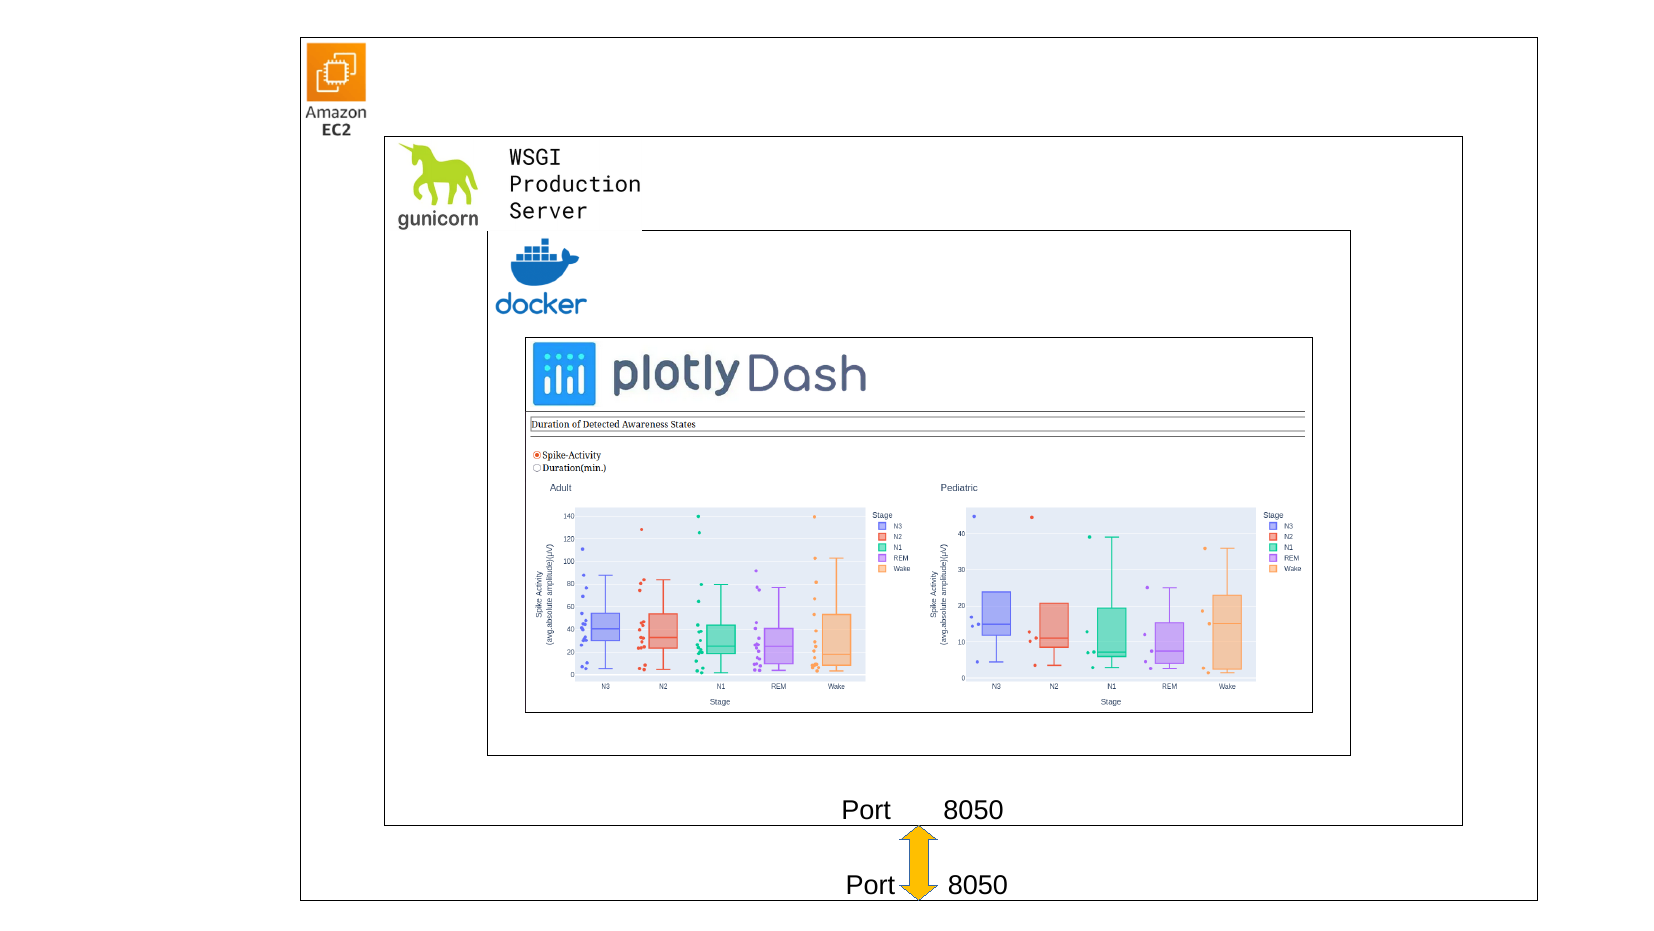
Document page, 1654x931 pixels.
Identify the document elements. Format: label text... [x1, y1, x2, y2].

picture [492, 232, 588, 322]
text_box Port 8050 [830, 862, 1056, 908]
picture [525, 411, 1305, 712]
picture [530, 341, 874, 407]
picture [389, 138, 642, 231]
text_box [300, 37, 1538, 901]
text_box Port 8050 [819, 787, 1045, 833]
picture [304, 40, 369, 137]
